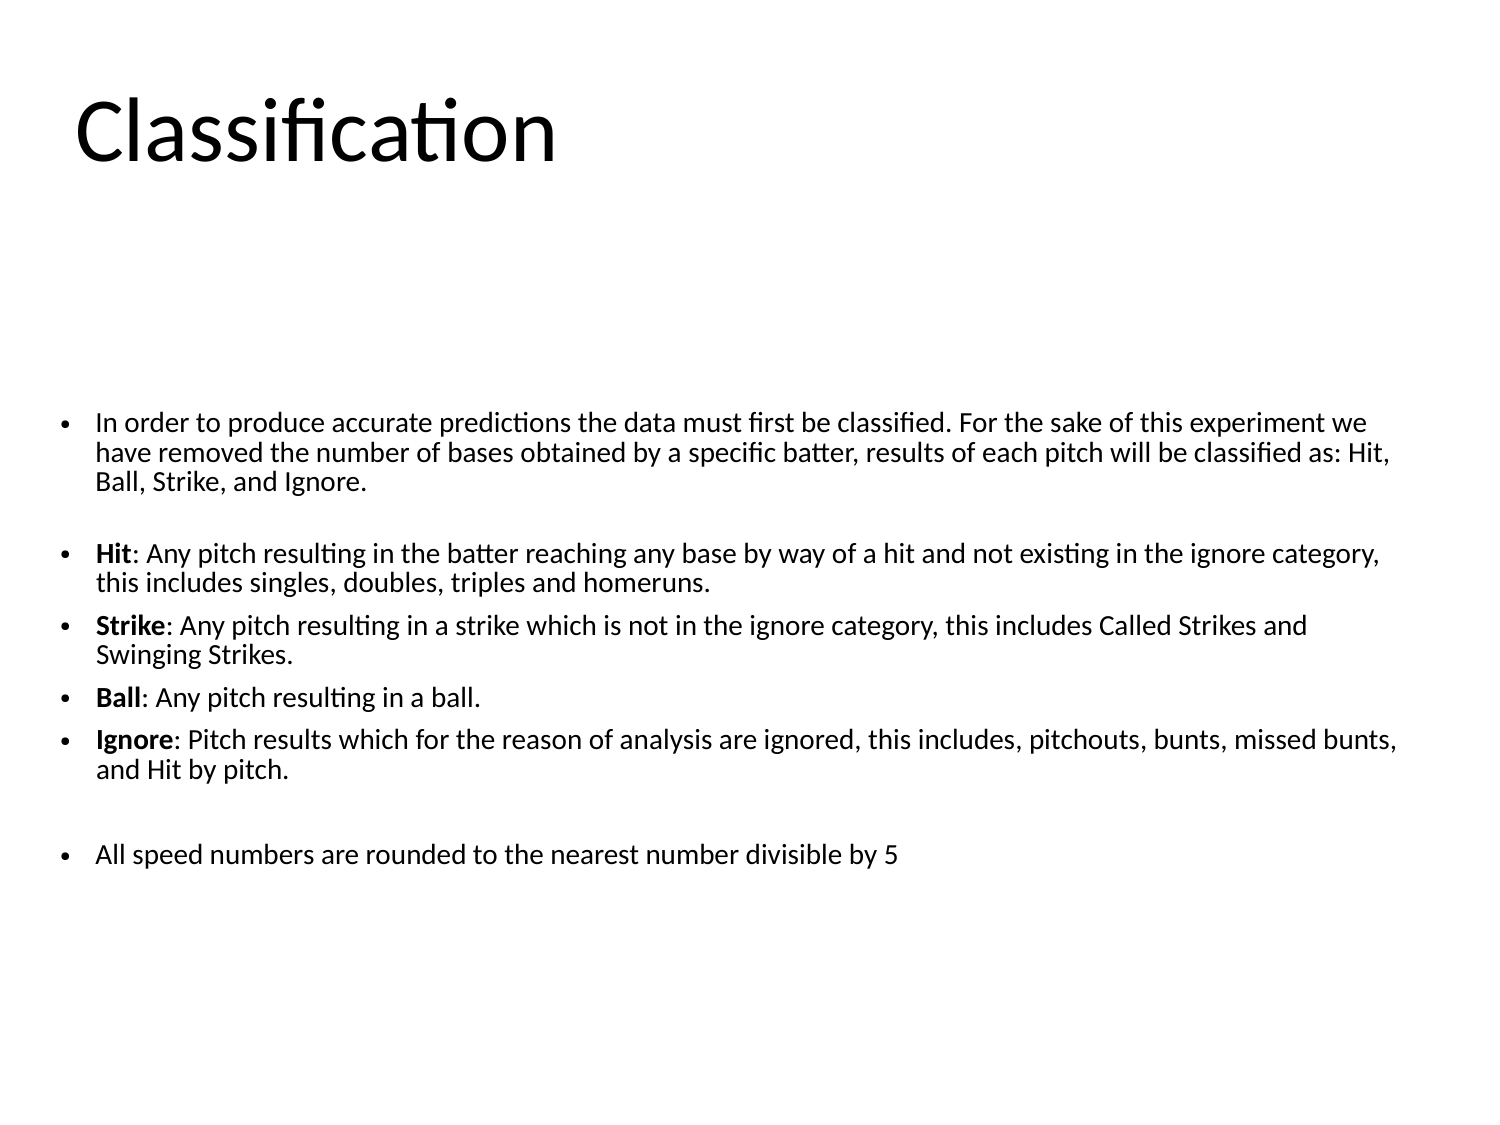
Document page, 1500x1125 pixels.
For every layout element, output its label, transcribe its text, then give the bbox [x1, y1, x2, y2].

subtitle In order to produce accurate predictions the data must first be classified. For the sake of this experiment we have removed the number of bases obtained by a specific batter, results of each pitch will be classified as: Hit, Ball, Strike, and Ignore. Hit: Any pitch resulting in the batter reaching any base by way of a hit and not existing in the ignore category, this includes singles, doubles, triples and homeruns. Strike: Any pitch resulting in a strike which is not in the ignore category, this includes Called Strikes and Swinging Strikes. Ball: Any pitch resulting in a ball. Ignore: Pitch results which for the reason of analysis are ignored, this includes, pitchouts, bunts, missed bunts, and Hit by pitch. All speed numbers are rounded to the nearest number divisible by 5 [60, 270, 1410, 1013]
title Classification [75, 45, 1425, 233]
